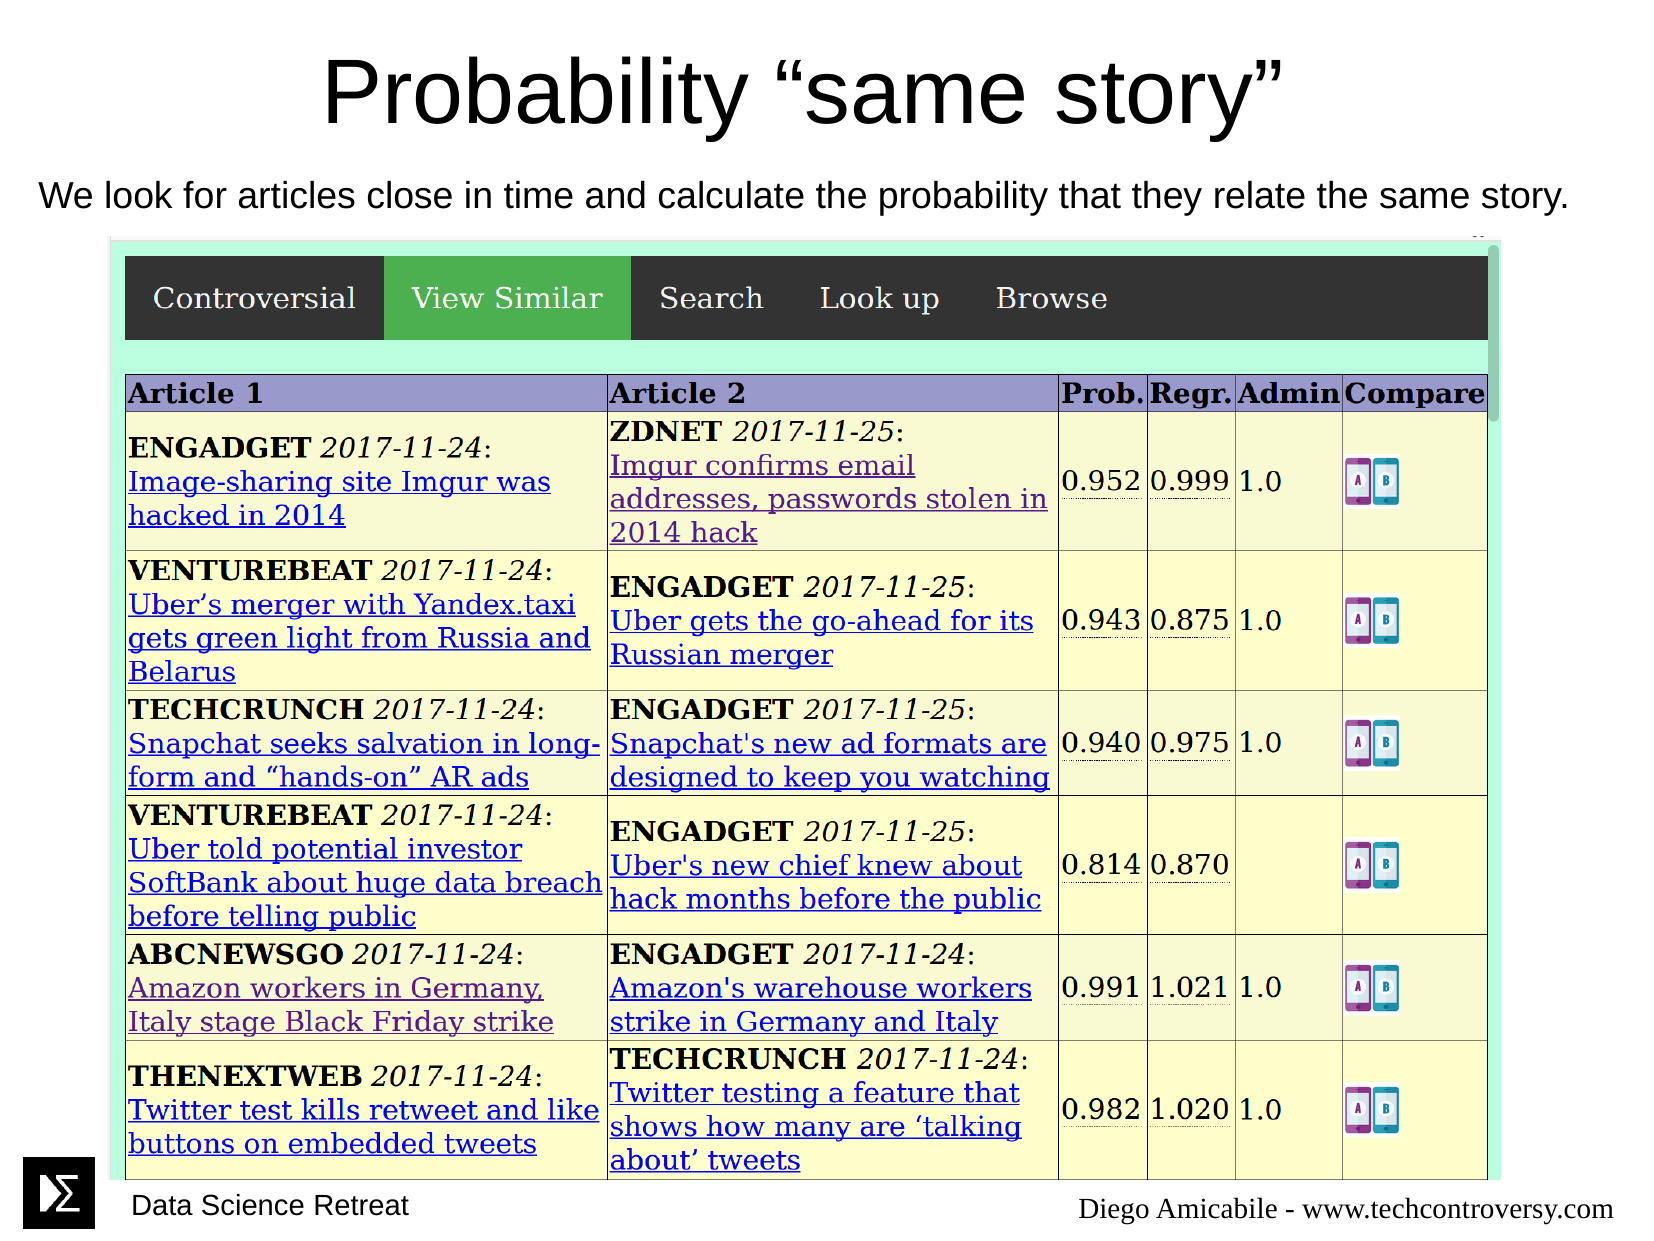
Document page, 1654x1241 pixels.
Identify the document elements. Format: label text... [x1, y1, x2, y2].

text_box We look for articles close in time and calculate the probability that they relate the same story. [23, 167, 1586, 225]
title Probability “same story” [59, 0, 1548, 167]
picture [107, 236, 1501, 1180]
subtitle [77, 472, 1476, 1187]
picture [23, 1157, 95, 1229]
